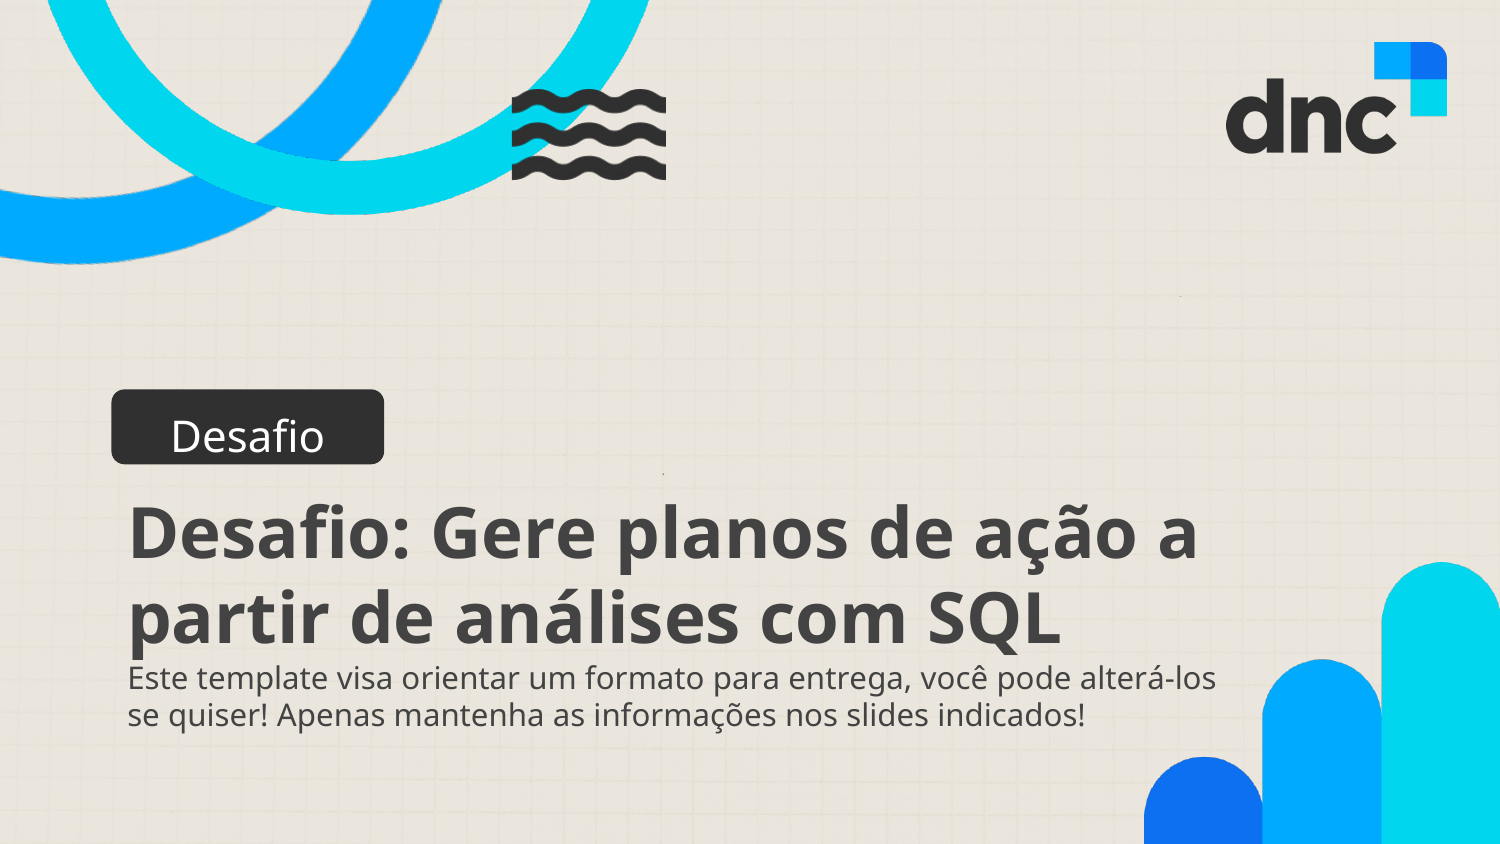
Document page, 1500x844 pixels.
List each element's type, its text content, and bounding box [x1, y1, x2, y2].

text_box Desafio [112, 390, 384, 464]
picture [1226, 43, 1447, 154]
text_box Desafio: Gere planos de ação a partir de análises com SQL Este template visa orientar um formato para entrega, você pode alterá-los se quiser! Apenas mantenha as informações nos slides indicados! [112, 473, 1251, 751]
picture [1144, 562, 1500, 844]
picture [0, 0, 666, 309]
picture [1411, 43, 1447, 78]
